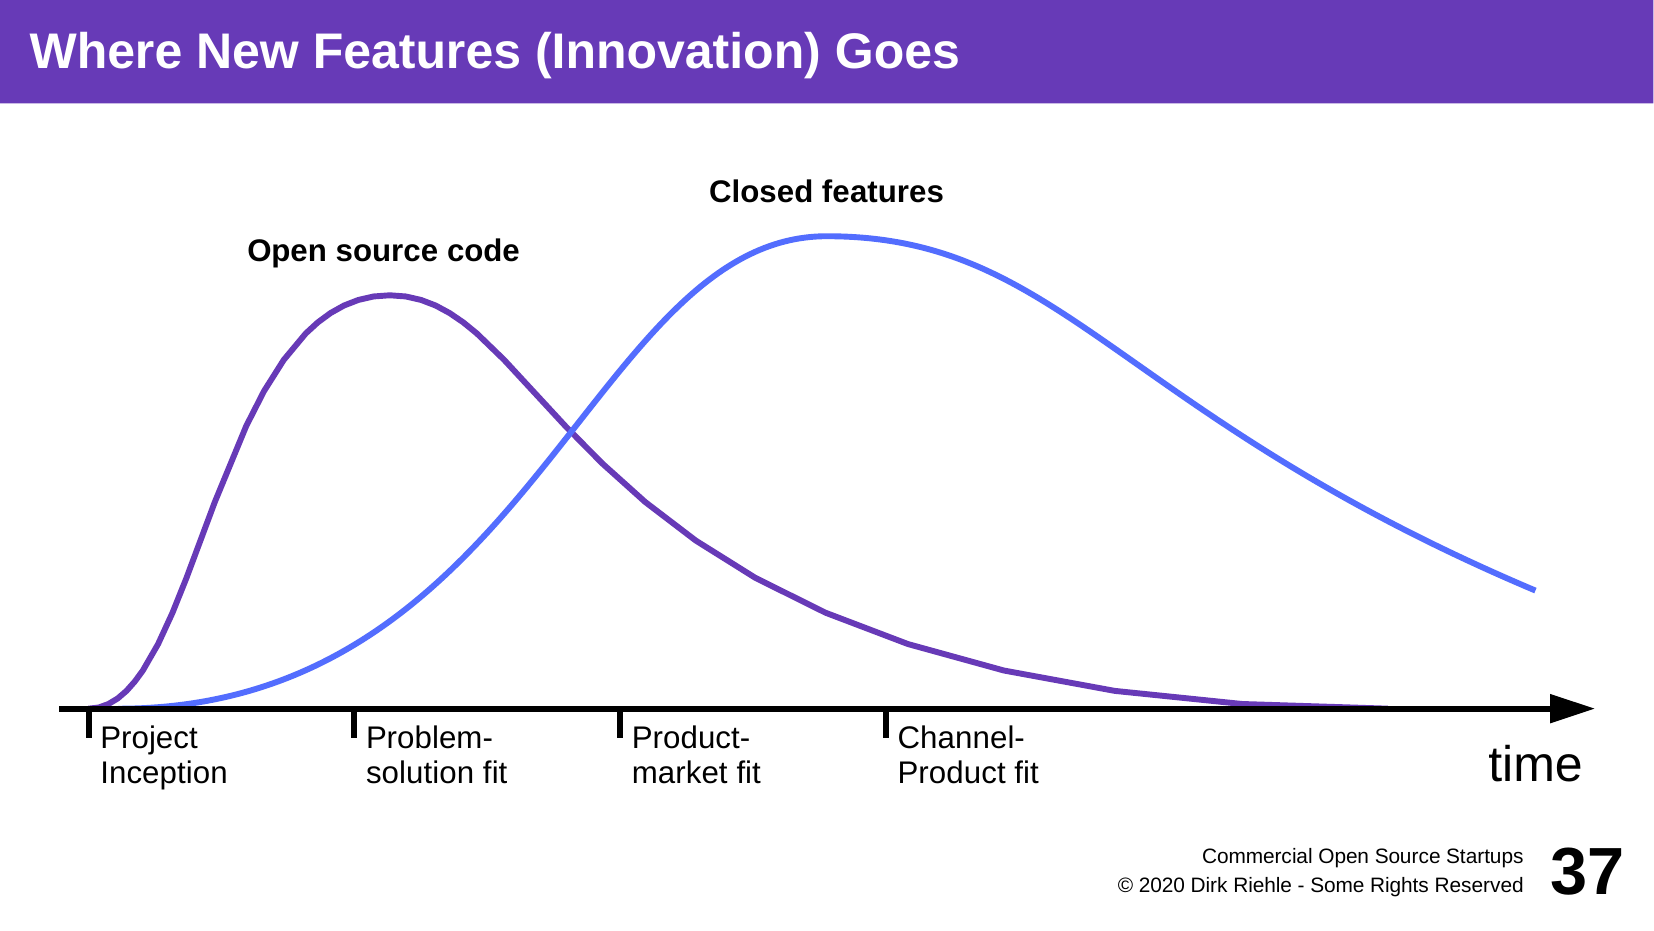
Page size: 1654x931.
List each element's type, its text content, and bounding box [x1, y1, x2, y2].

text_box Product- market fit [620, 708, 857, 798]
text_box Channel- Product fit [885, 708, 1123, 798]
text_box Problem- solution fit [354, 708, 591, 798]
text_box Closed features [590, 147, 1063, 237]
text_box Open source code [147, 206, 621, 296]
title Where New Features (Innovation) Goes [0, 0, 1654, 104]
text_box Project Inception [88, 708, 325, 798]
